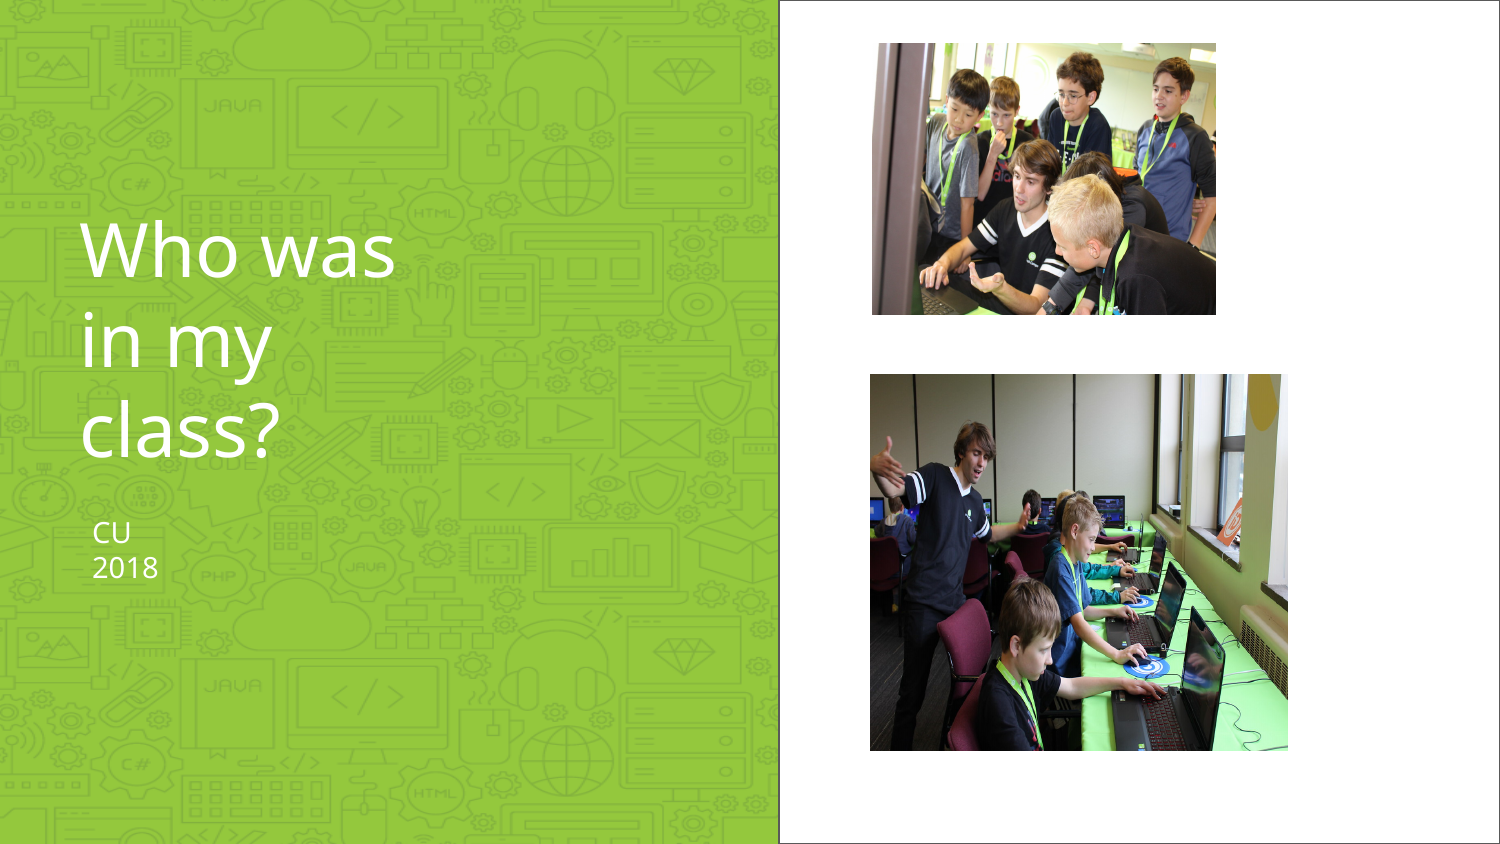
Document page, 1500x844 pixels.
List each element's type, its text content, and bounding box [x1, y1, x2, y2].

text_box [778, 0, 1500, 844]
picture [0, 0, 778, 844]
picture [870, 374, 1288, 751]
text_box Who was in my class? [64, 187, 755, 488]
text_box CU 2018 [77, 499, 631, 844]
picture [872, 43, 1216, 316]
